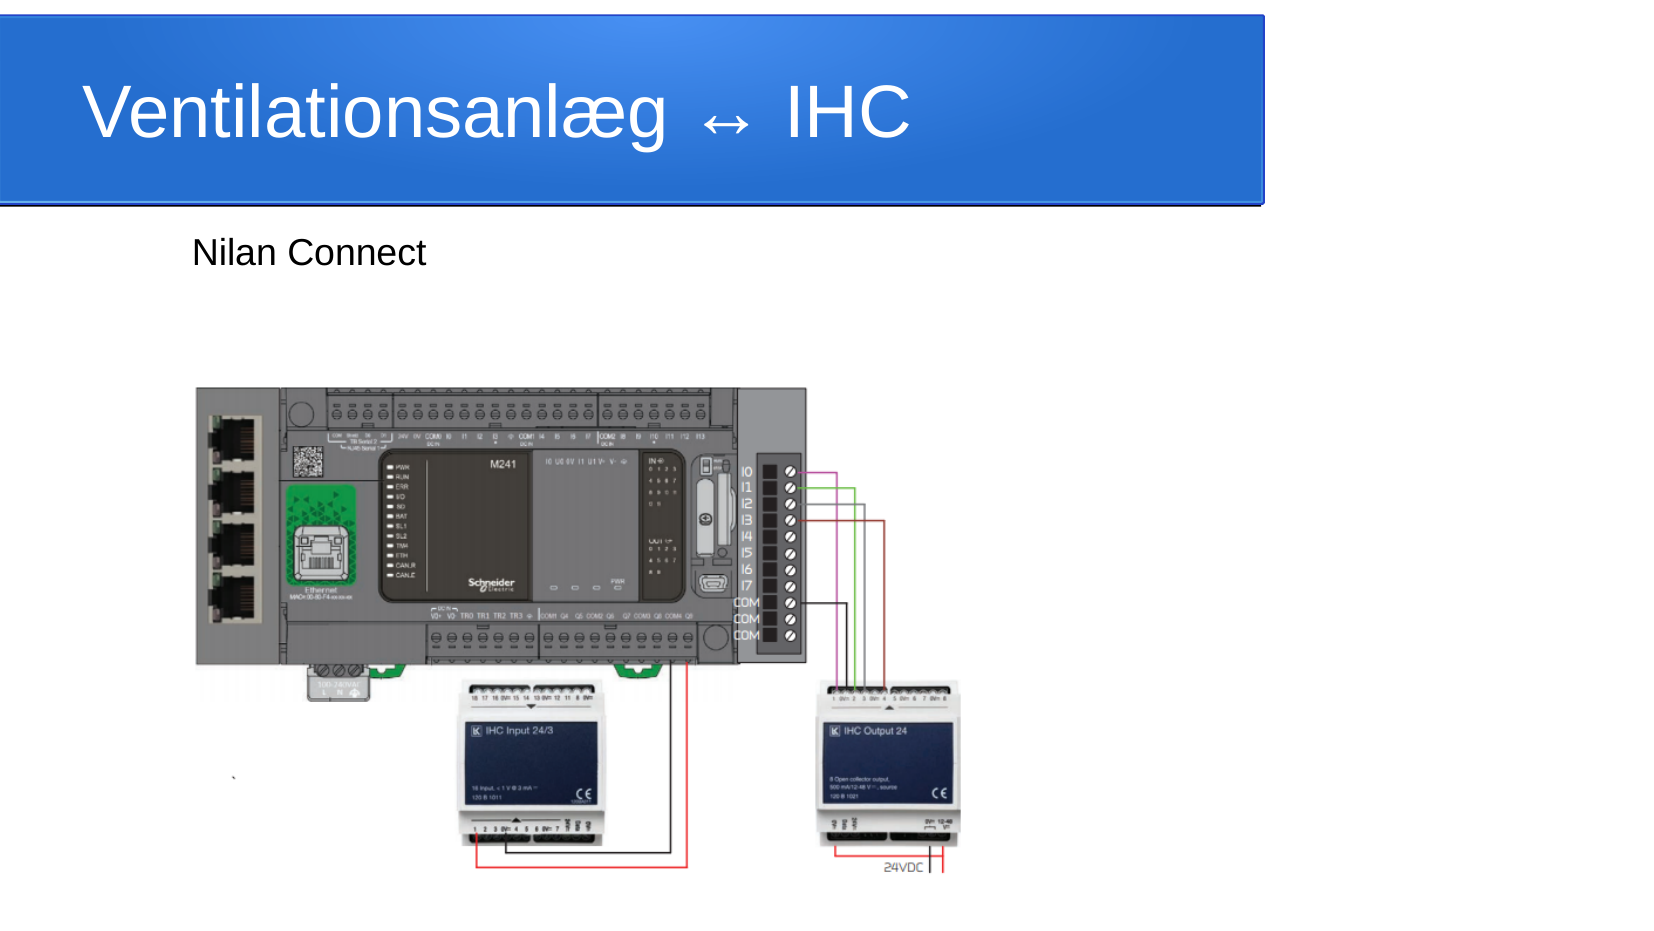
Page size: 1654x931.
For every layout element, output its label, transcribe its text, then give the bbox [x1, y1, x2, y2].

text_box [177, 224, 839, 331]
title Ventilationsanlæg ↔ IHC [82, 35, 1235, 189]
text_box Nilan Connect [177, 224, 442, 282]
picture [178, 377, 969, 886]
